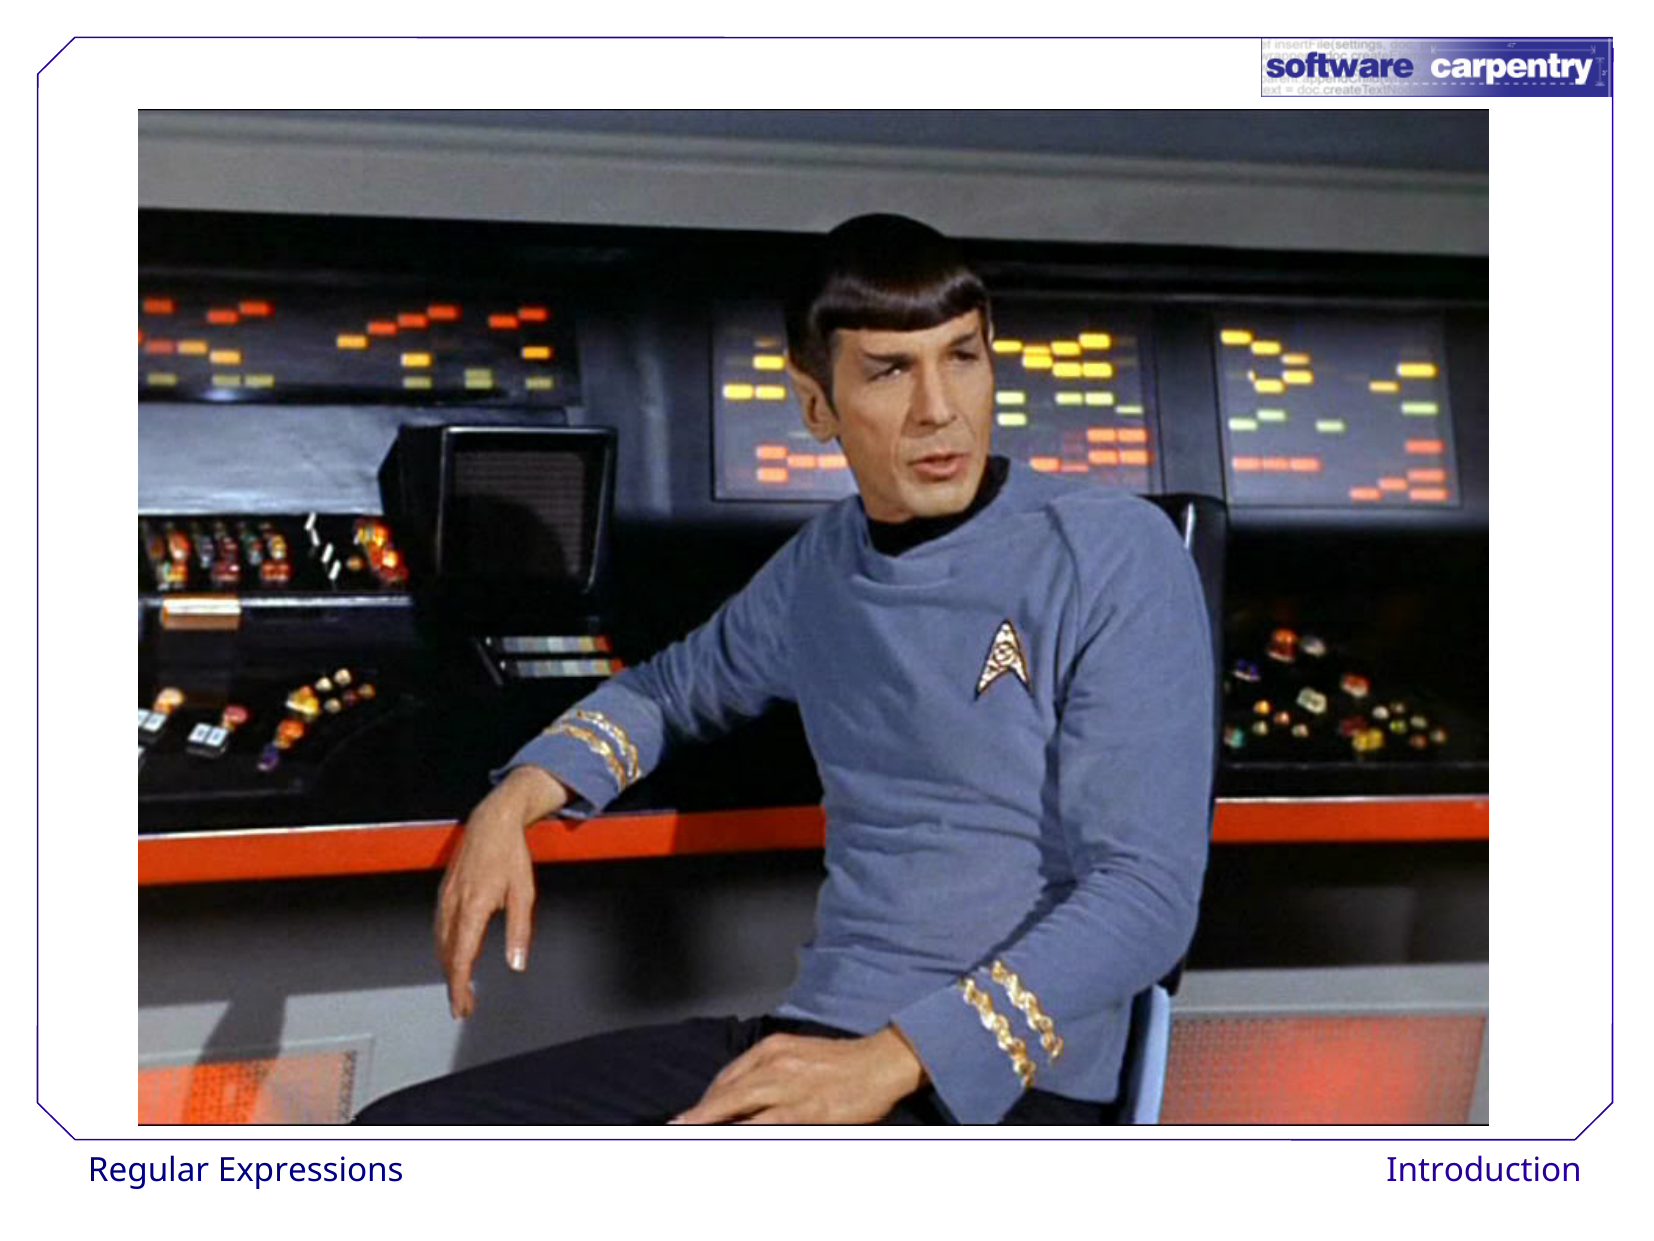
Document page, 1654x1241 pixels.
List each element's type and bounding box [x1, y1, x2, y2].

picture [138, 109, 1489, 1126]
picture [1261, 39, 1613, 97]
